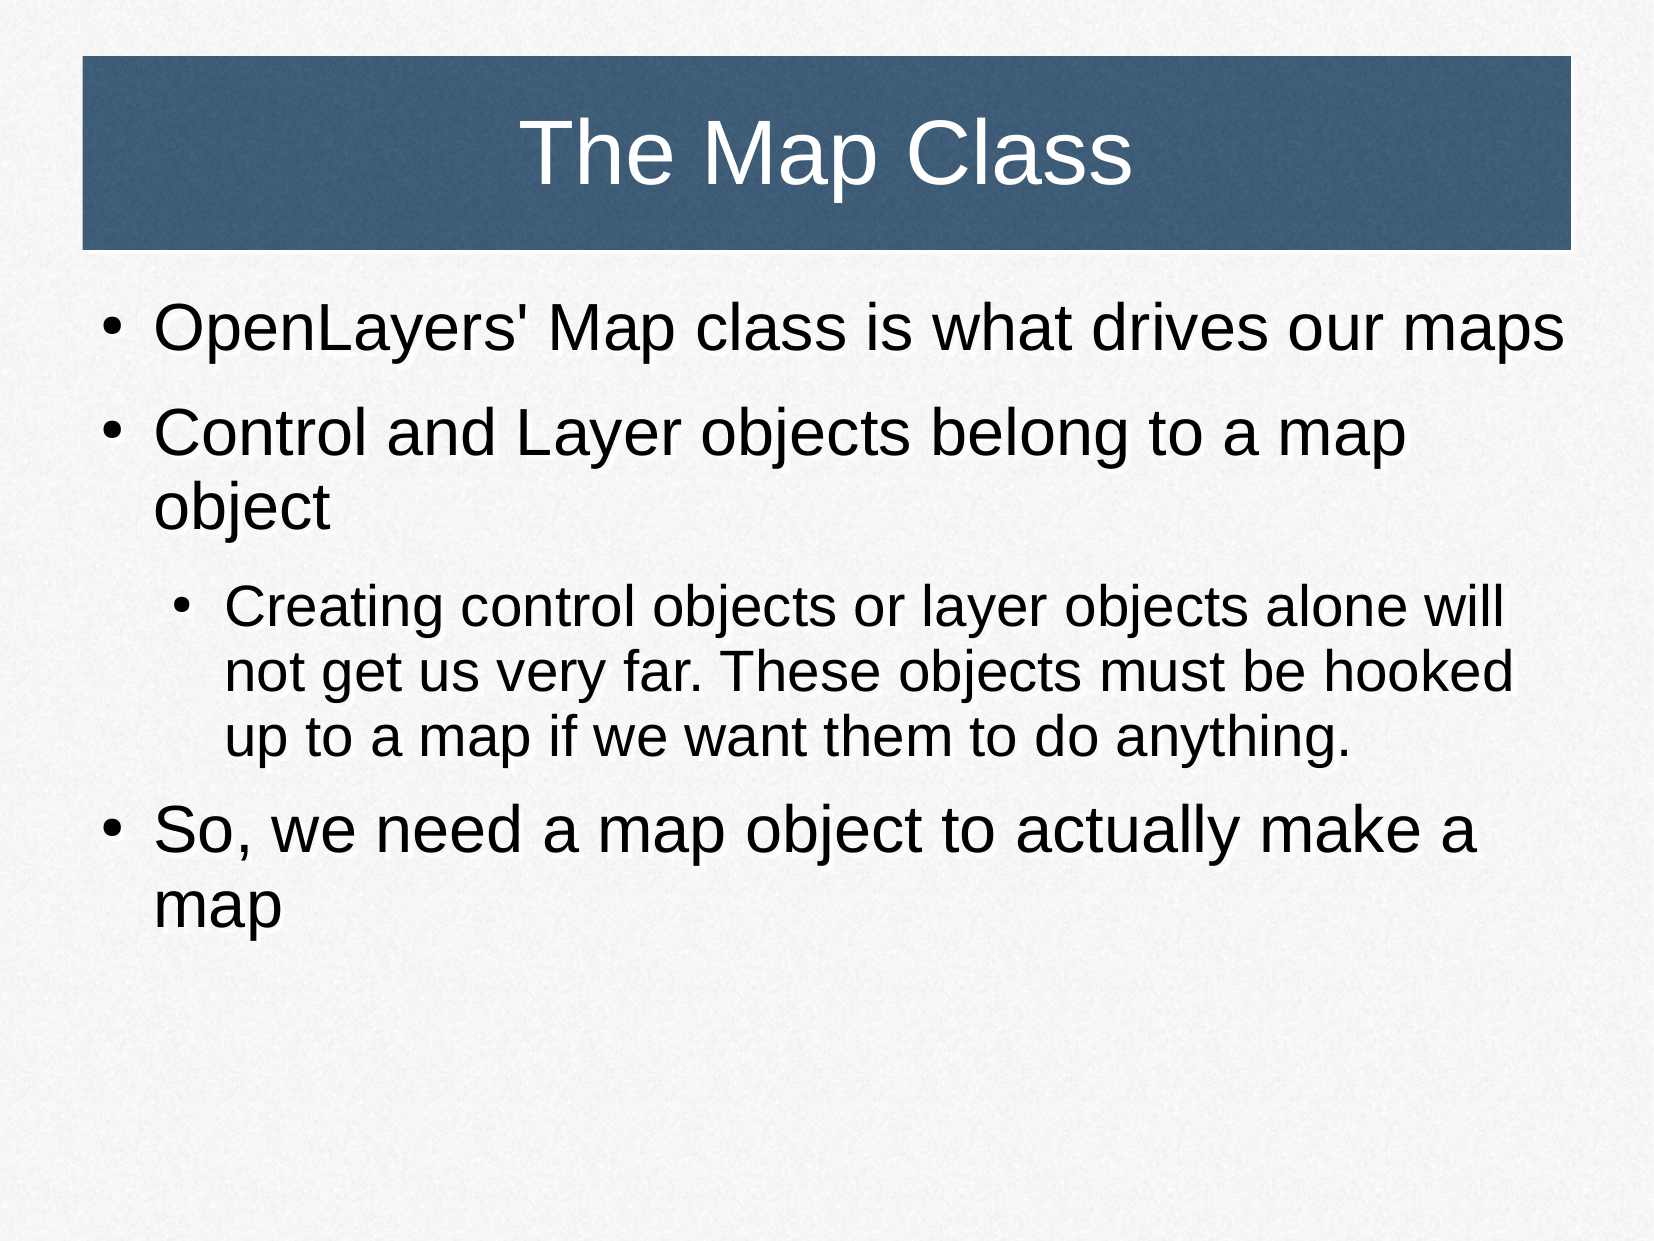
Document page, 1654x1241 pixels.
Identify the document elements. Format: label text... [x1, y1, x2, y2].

list OpenLayers' Map class is what drives our maps Control and Layer objects belong to a map object Creating control objects or layer objects alone will not get us very far. These objects must be hooked up to a map if we want them to do anything. So, we need a map object to actually make a map [82, 290, 1571, 1109]
title The Map Class [82, 56, 1571, 250]
picture [0, 0, 1654, 1241]
